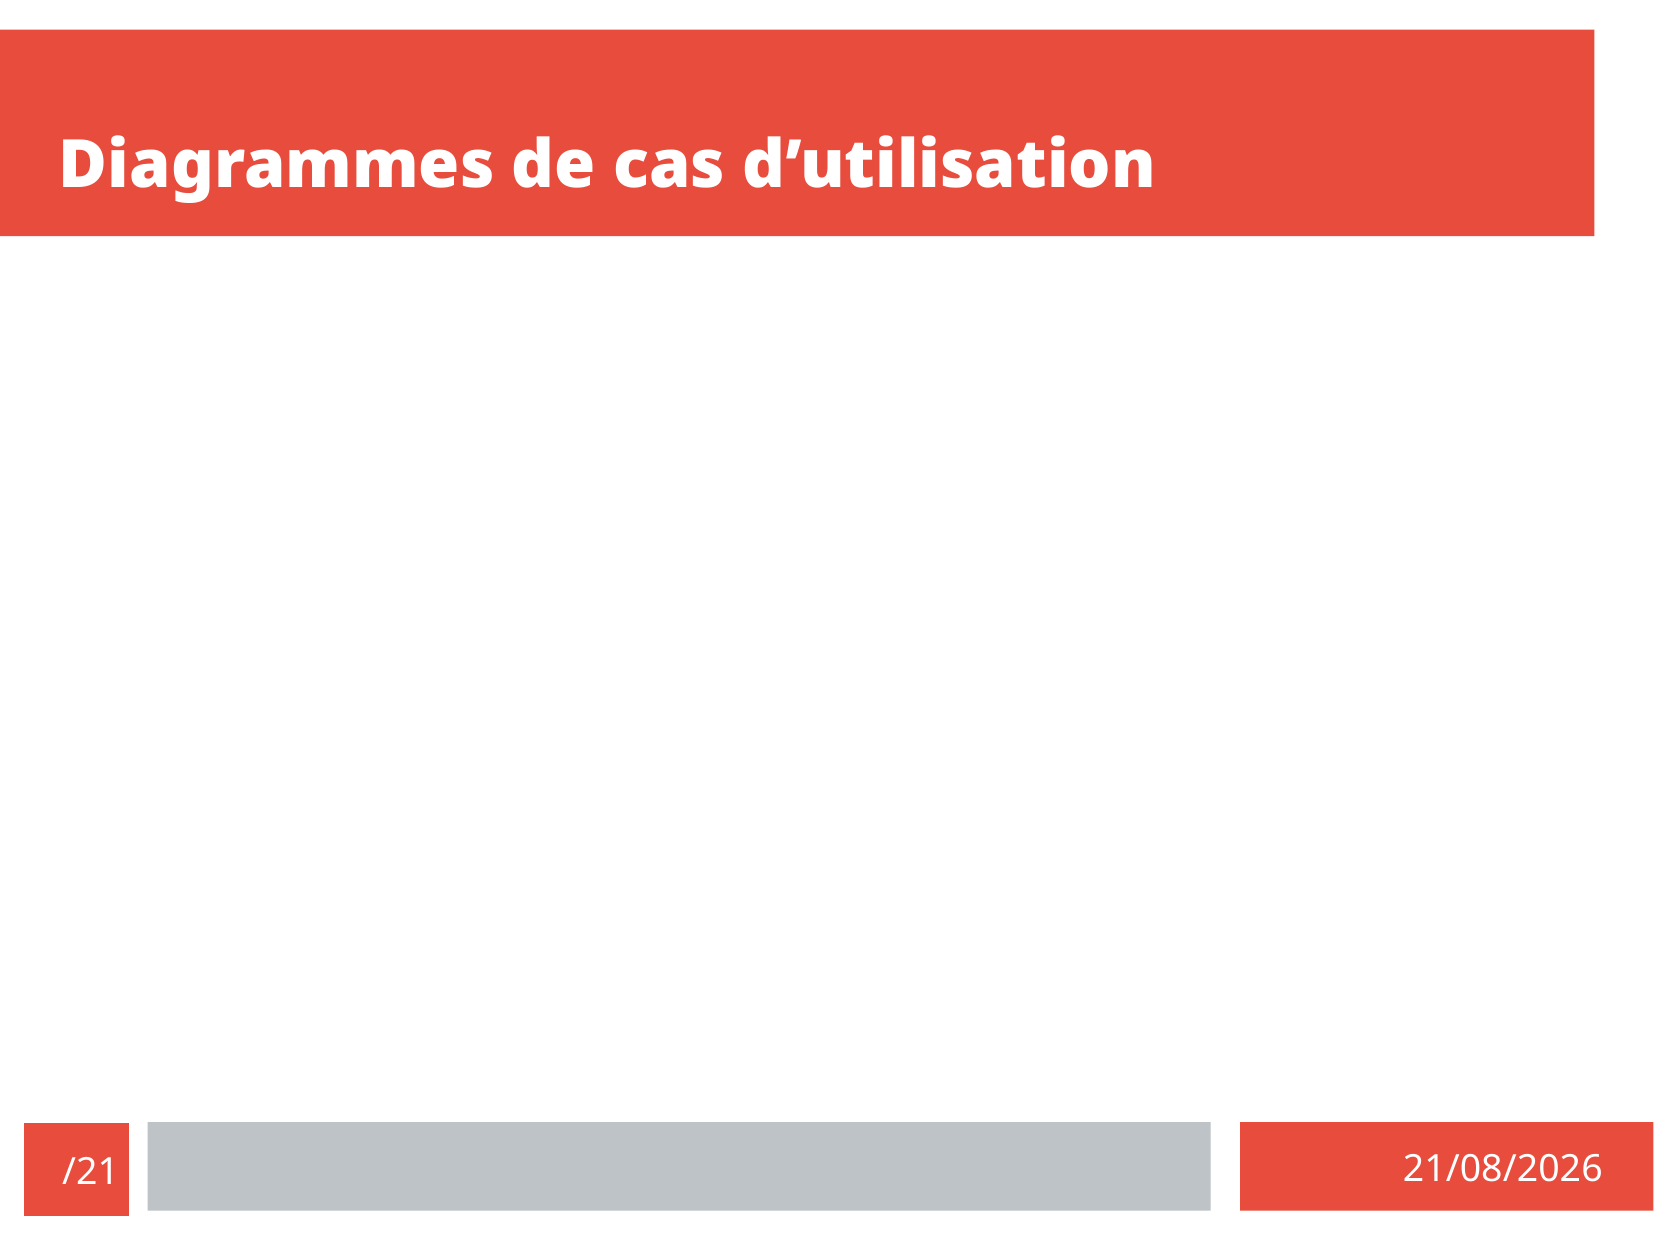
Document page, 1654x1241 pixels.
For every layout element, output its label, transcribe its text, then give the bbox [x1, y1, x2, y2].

text_box 27/01/2020 [1388, 1133, 1634, 1193]
title Diagrammes de cas d’utilisation [59, 59, 1595, 207]
